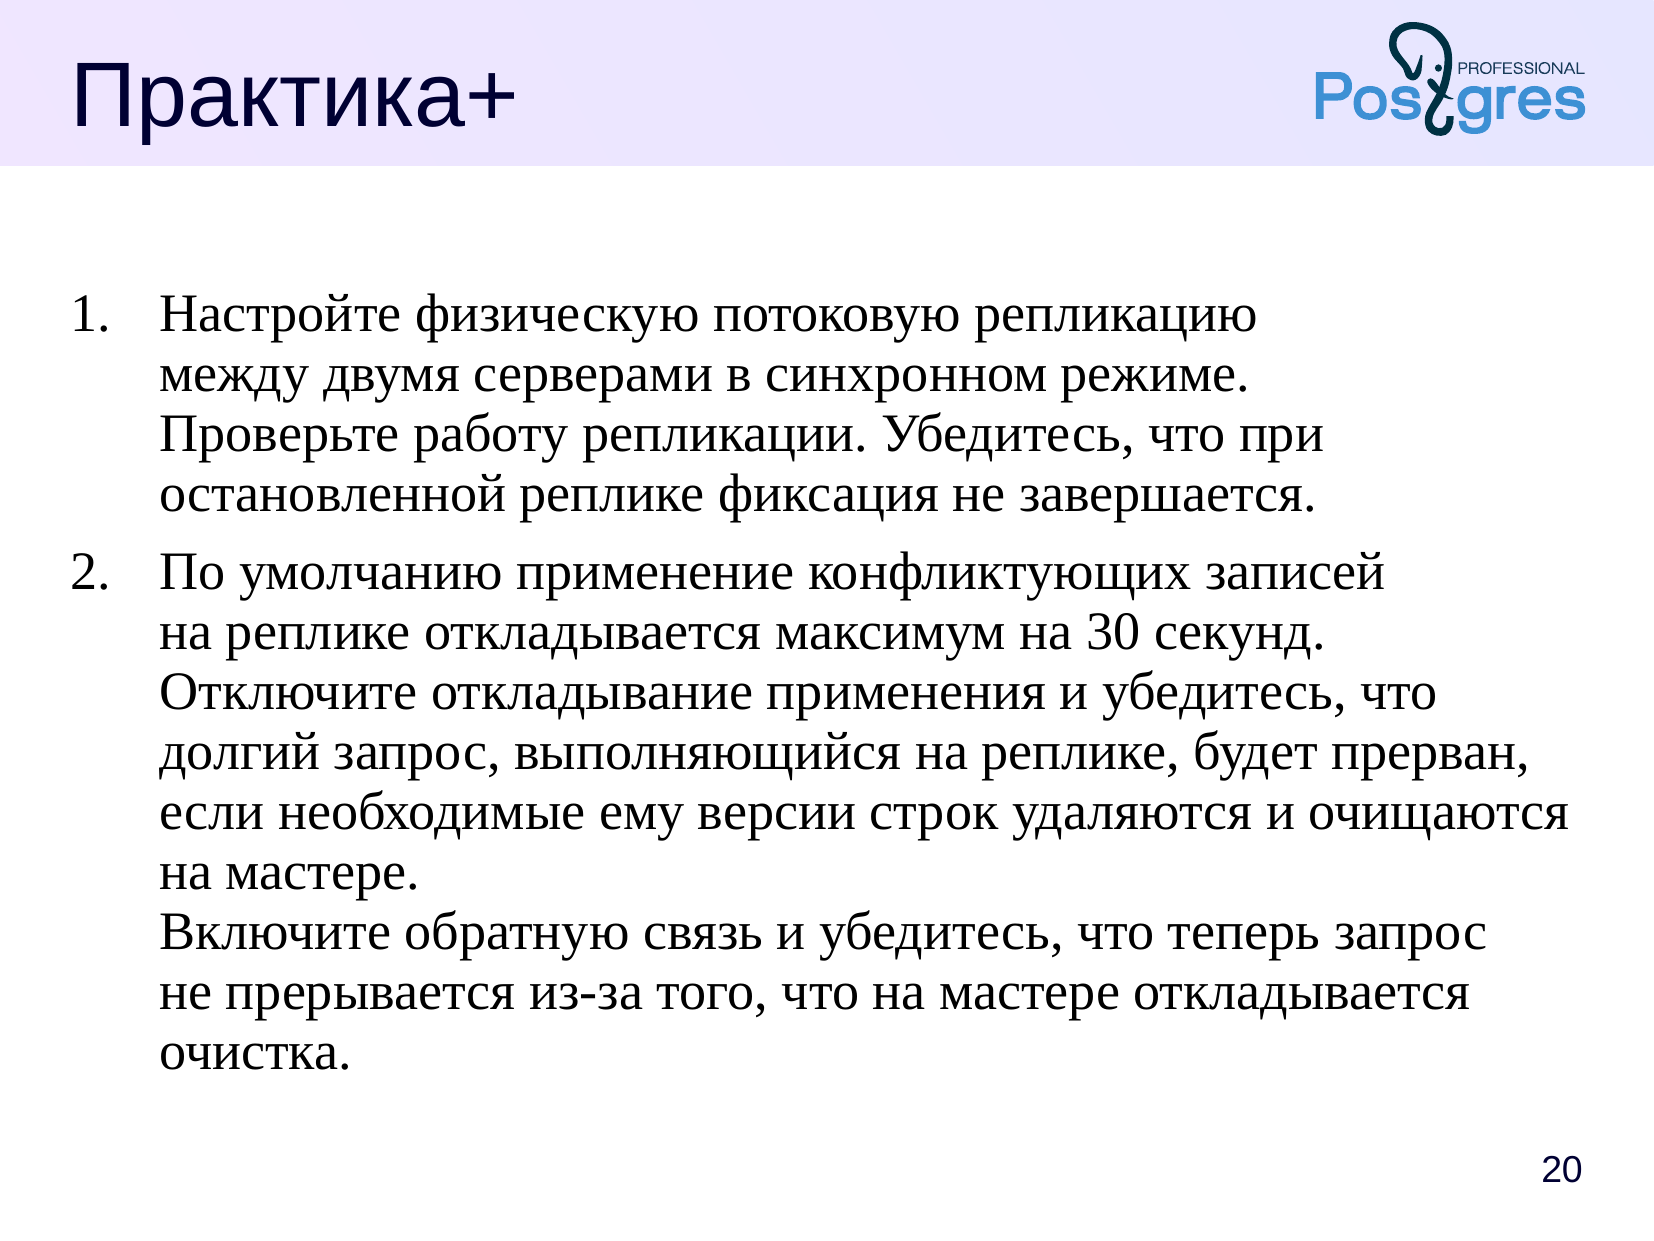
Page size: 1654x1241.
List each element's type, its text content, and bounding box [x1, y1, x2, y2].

title Практика+ [70, 43, 1241, 147]
list Настройте физическую потоковую репликацию между двумя серверами в синхронном режиме. Проверьте работу репликации. Убедитесь, что при остановленной реплике фиксация не завершается. По умолчанию применение конфликтующих записей на реплике откладывается максимум на 30 секунд. Отключите откладывание применения и убедитесь, что долгий запрос, выполняющийся на реплике, будет прерван, если необходимые ему версии строк удаляются и очищаются на мастере. Включите обратную связь и убедитесь, что теперь запрос не прерывается из-за того, что на мастере откладывается очистка. [70, 283, 1583, 1134]
